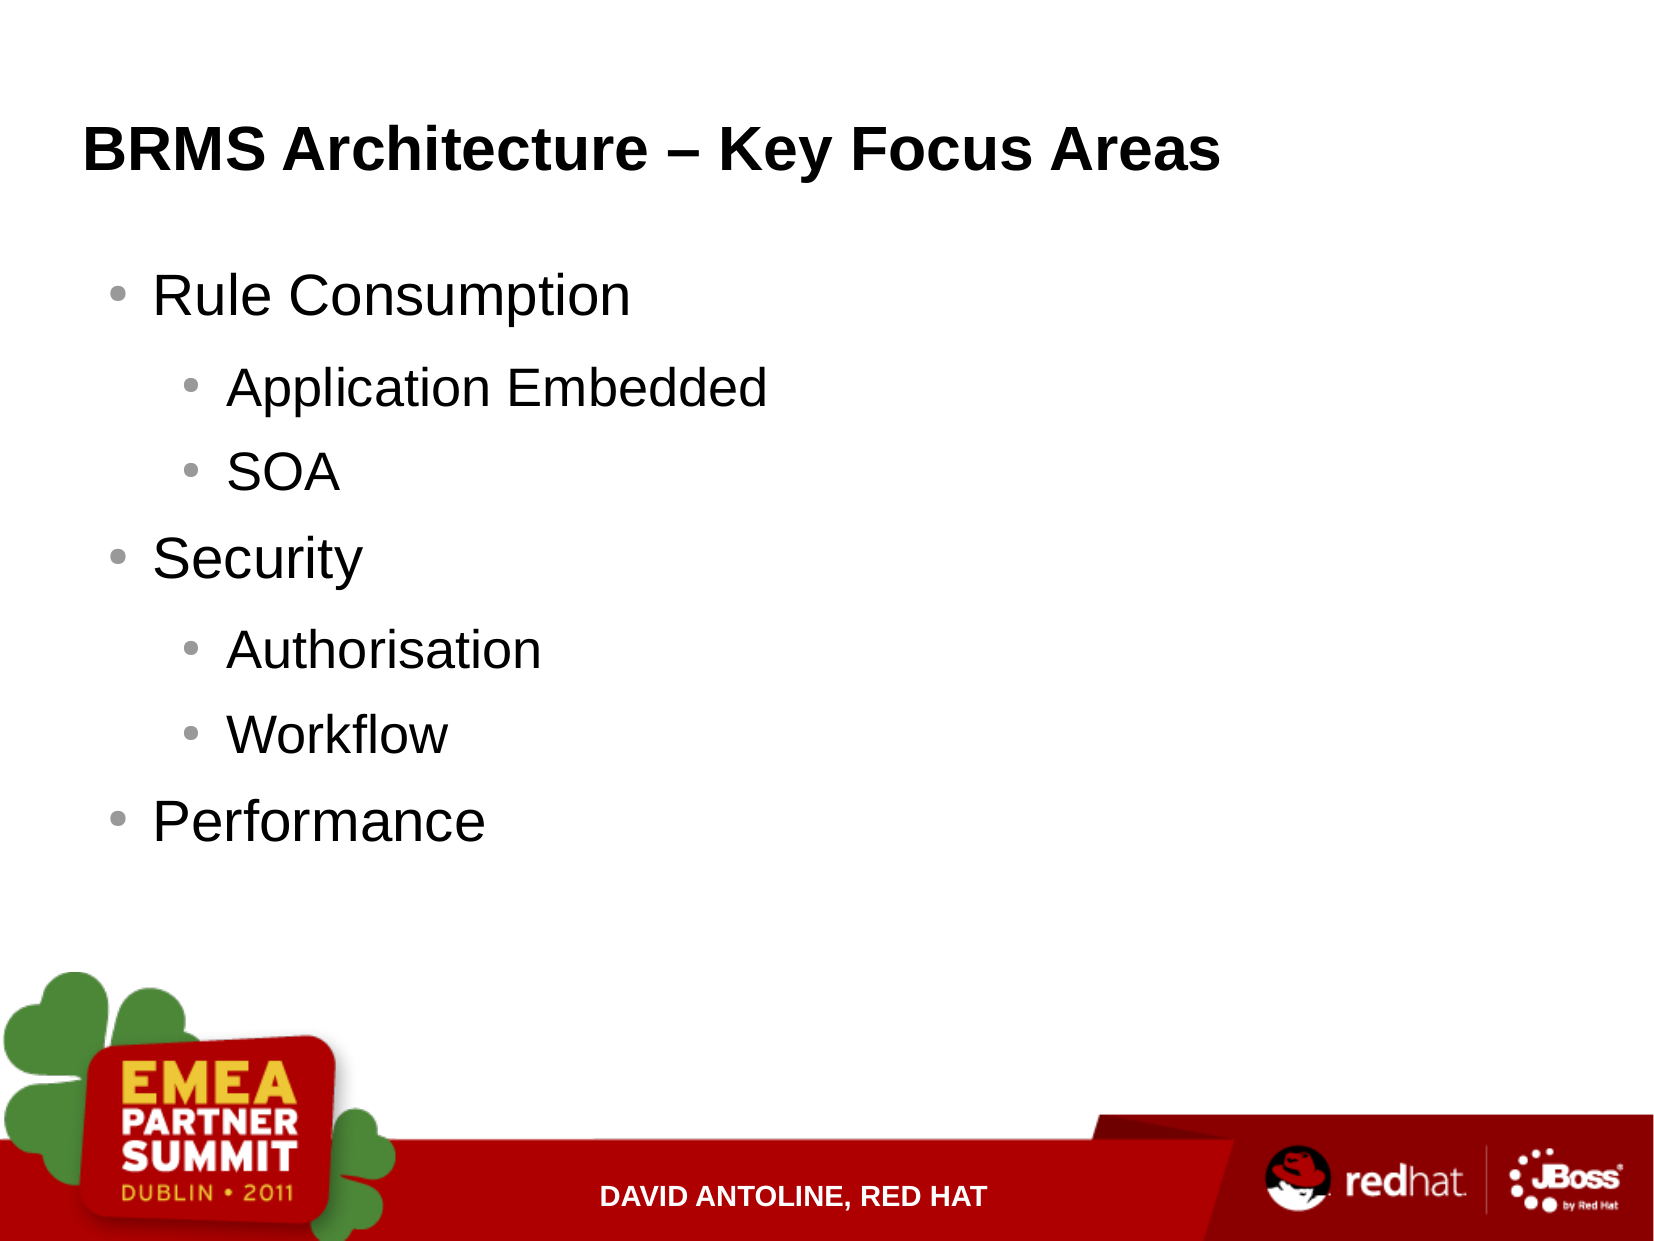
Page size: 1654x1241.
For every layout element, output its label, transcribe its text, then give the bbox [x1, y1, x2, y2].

picture [0, 972, 1654, 1241]
list Rule Consumption Application Embedded SOA Security Authorisation Workflow Performance [92, 262, 1581, 1042]
title BRMS Architecture – Key Focus Areas [82, 55, 1571, 243]
